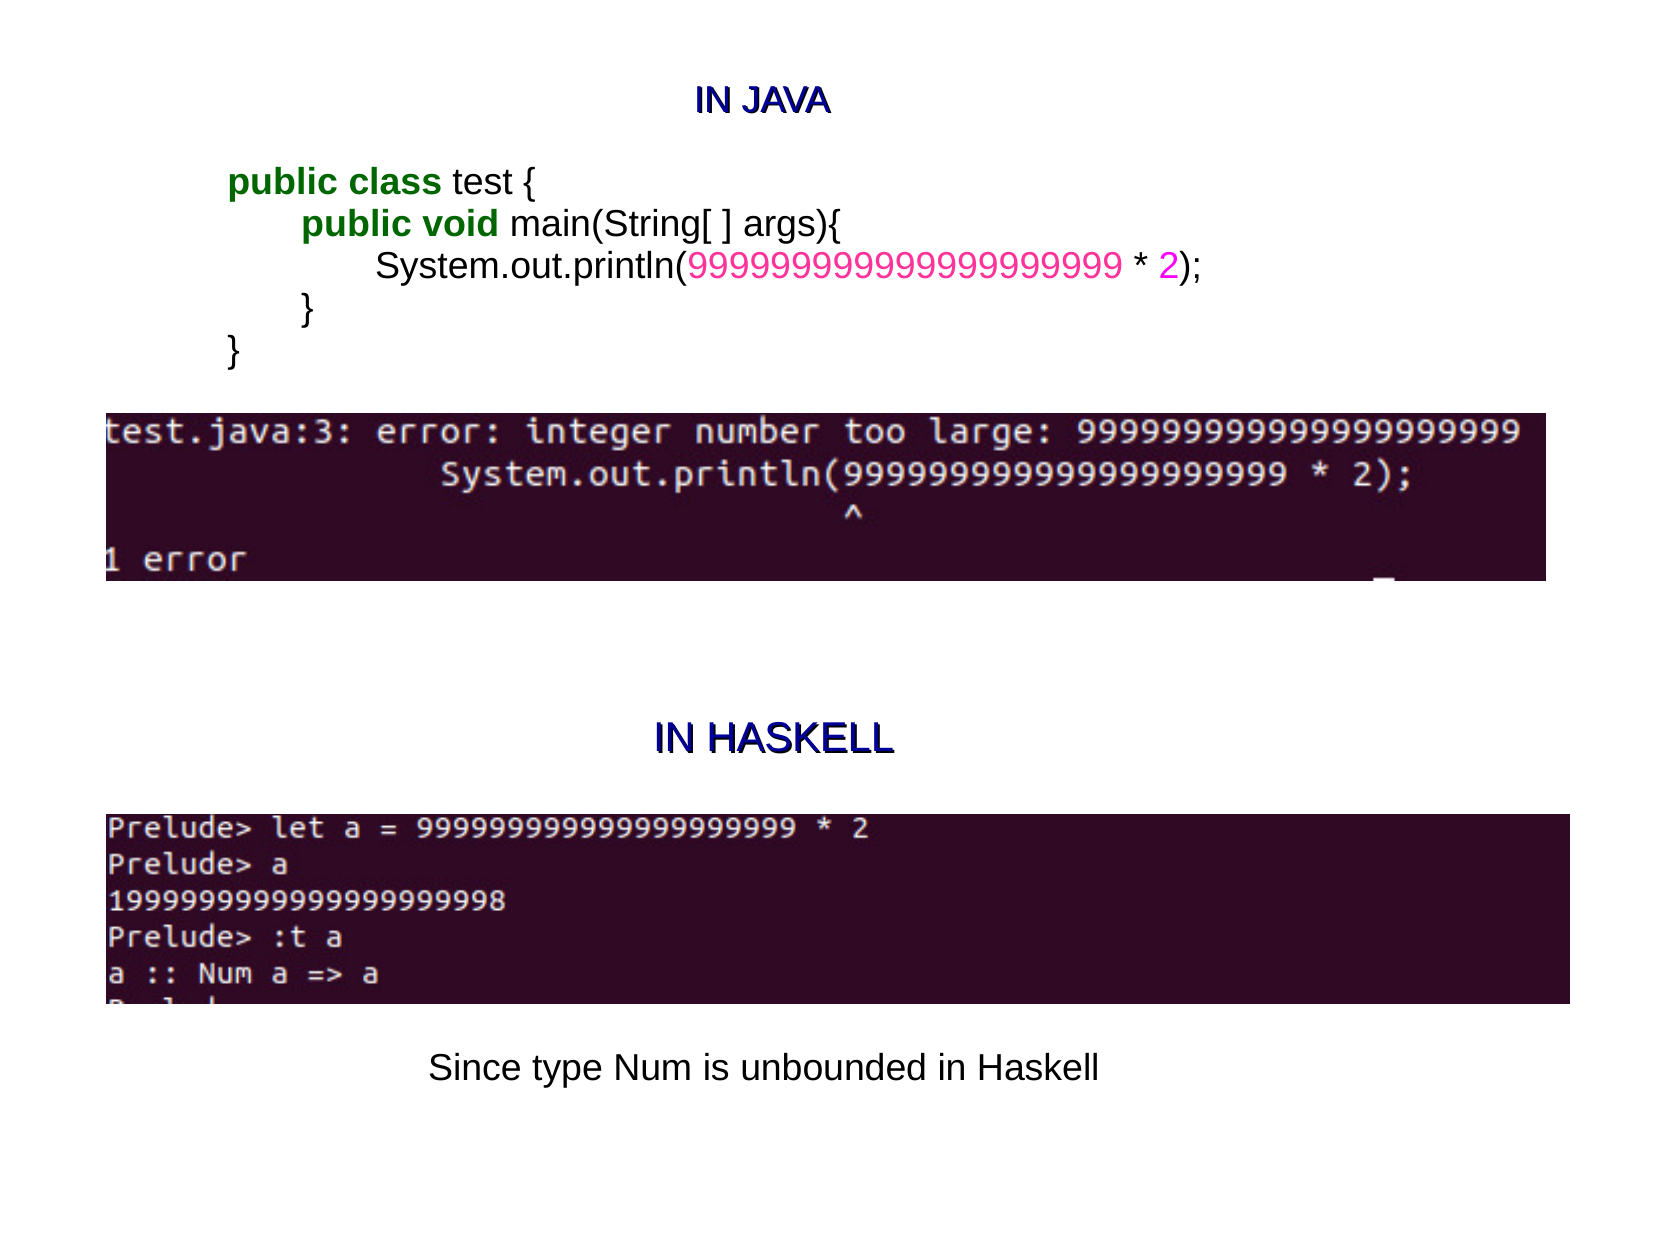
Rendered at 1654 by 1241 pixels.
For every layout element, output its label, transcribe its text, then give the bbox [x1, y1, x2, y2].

text_box IN HASKELL [342, 706, 1205, 768]
picture [106, 413, 1546, 581]
text_box Since type Num is unbounded in Haskell [413, 1039, 1548, 1097]
text_box IN JAVA [472, 70, 1052, 128]
picture [106, 814, 1570, 1004]
text_box public class test { public void main(String[ ] args){ System.out.println(999999999999999999999 * 2); } } [212, 153, 1229, 378]
